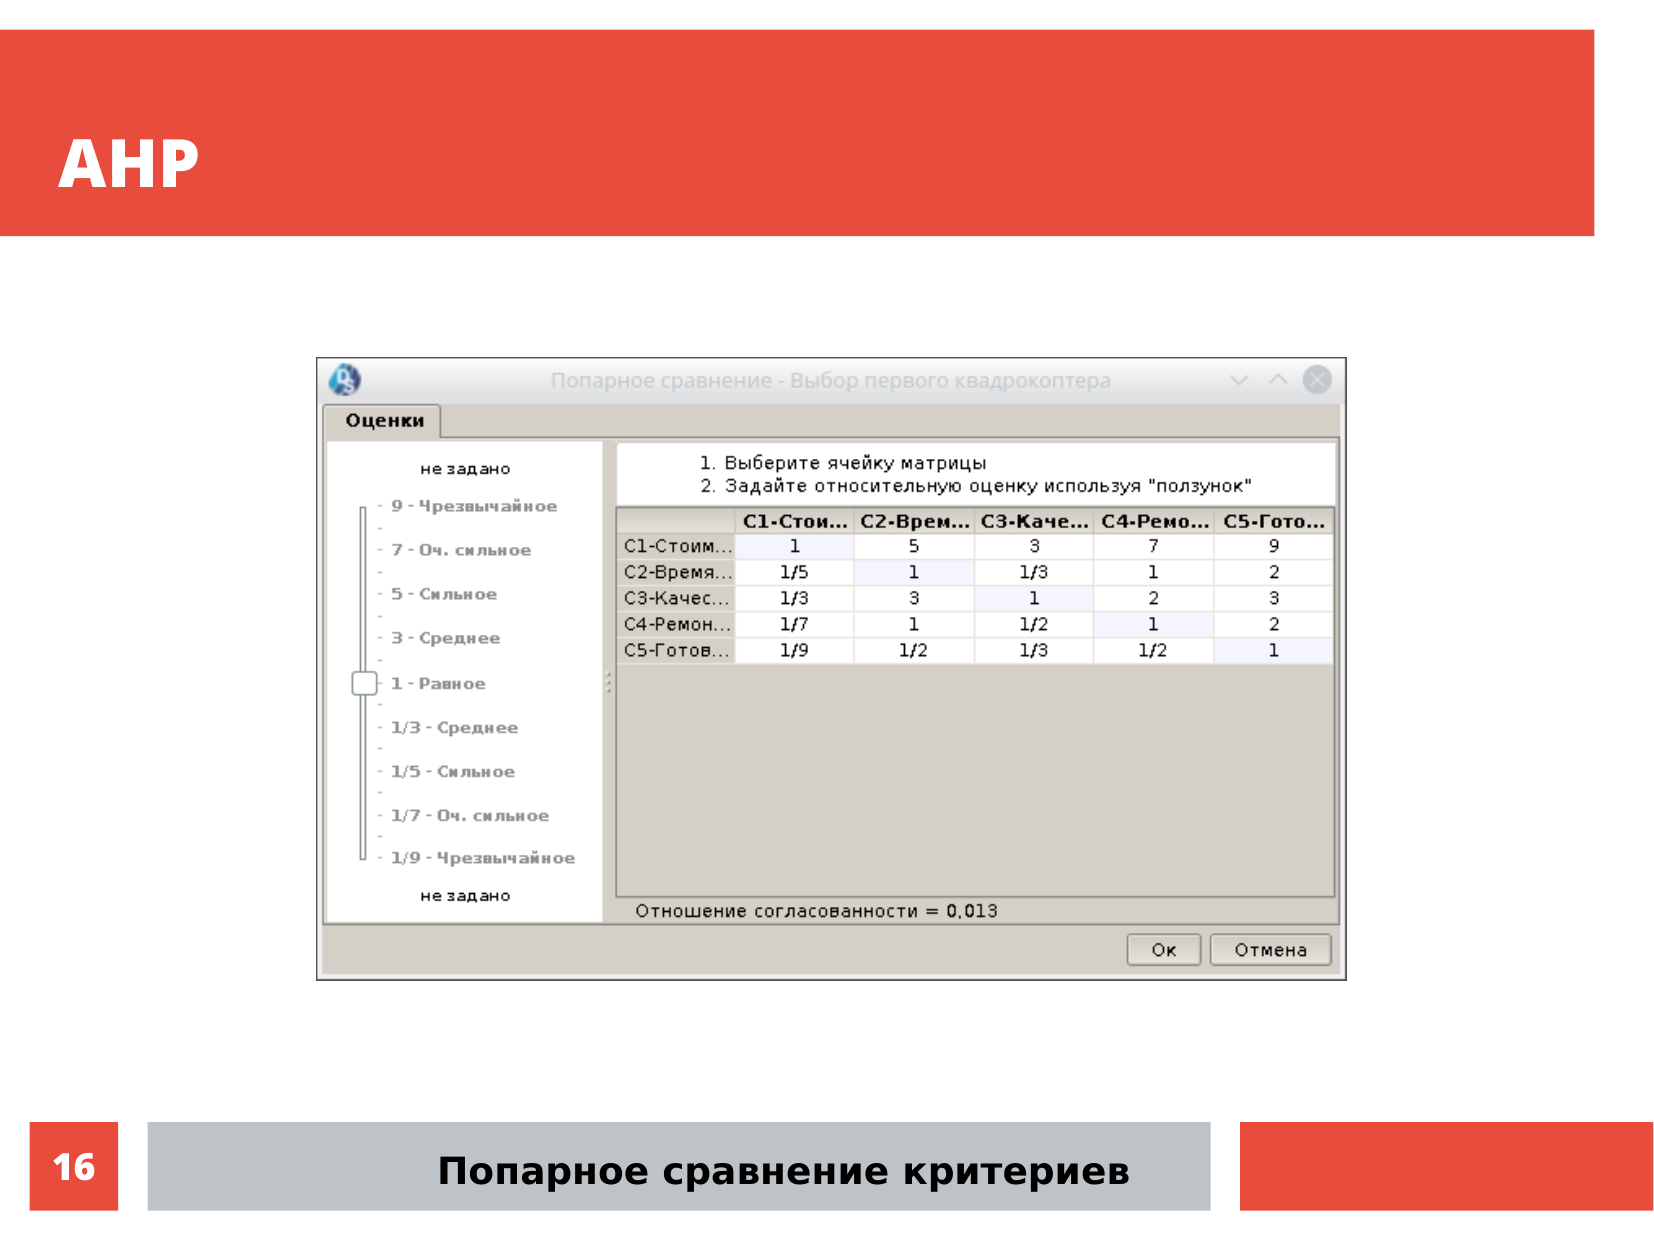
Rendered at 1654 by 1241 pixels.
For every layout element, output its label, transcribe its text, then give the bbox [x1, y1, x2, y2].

title AHP [59, 59, 1595, 207]
title Попарное сравнение критериев [437, 1122, 1300, 1193]
picture [316, 357, 1347, 981]
